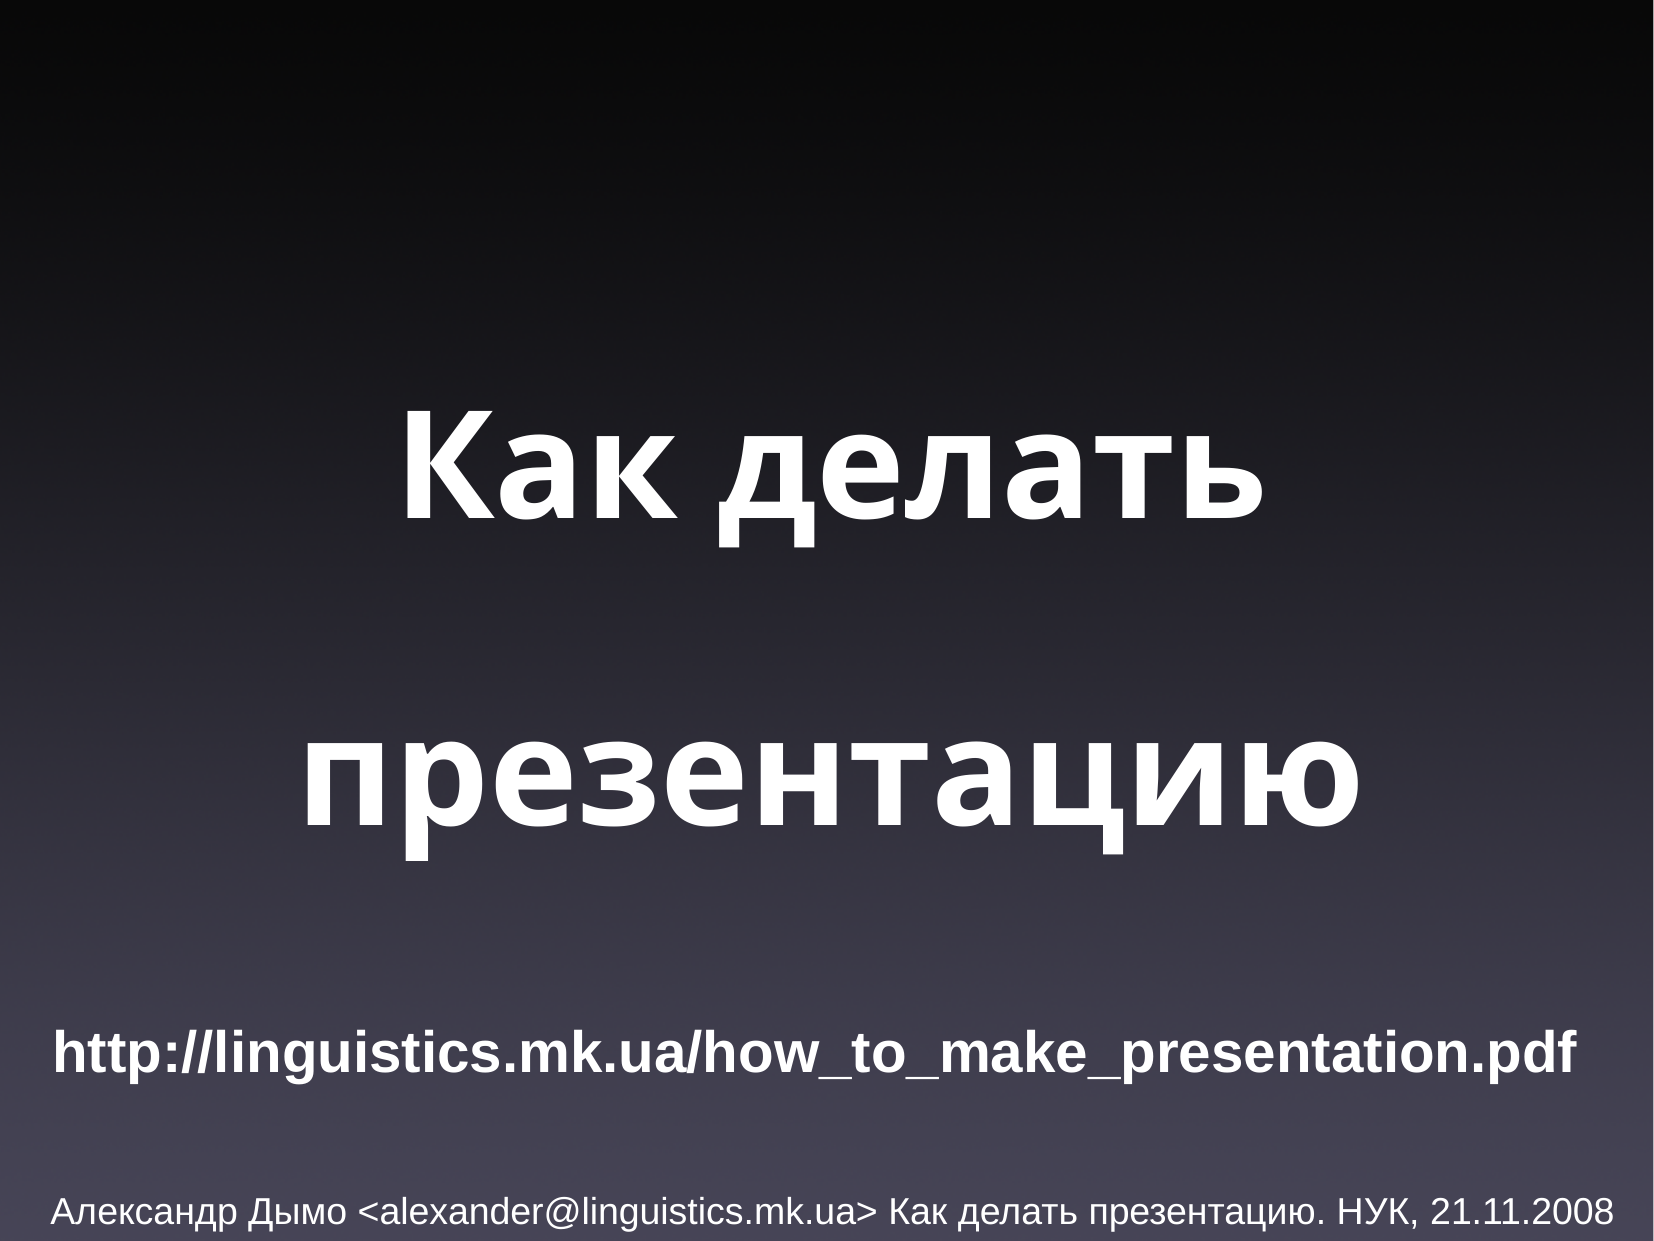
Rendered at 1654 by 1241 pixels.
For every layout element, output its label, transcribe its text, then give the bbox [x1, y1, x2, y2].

subtitle Как делать презентацию [86, 37, 1576, 1012]
text_box Александр Дымо <alexander@linguistics.mk.ua> Как делать презентацию. НУК, 21.11.2008 [35, 1183, 1631, 1240]
picture [0, 0, 1654, 1241]
text_box http://linguistics.mk.ua/how_to_make_presentation.pdf [37, 1012, 1654, 1093]
